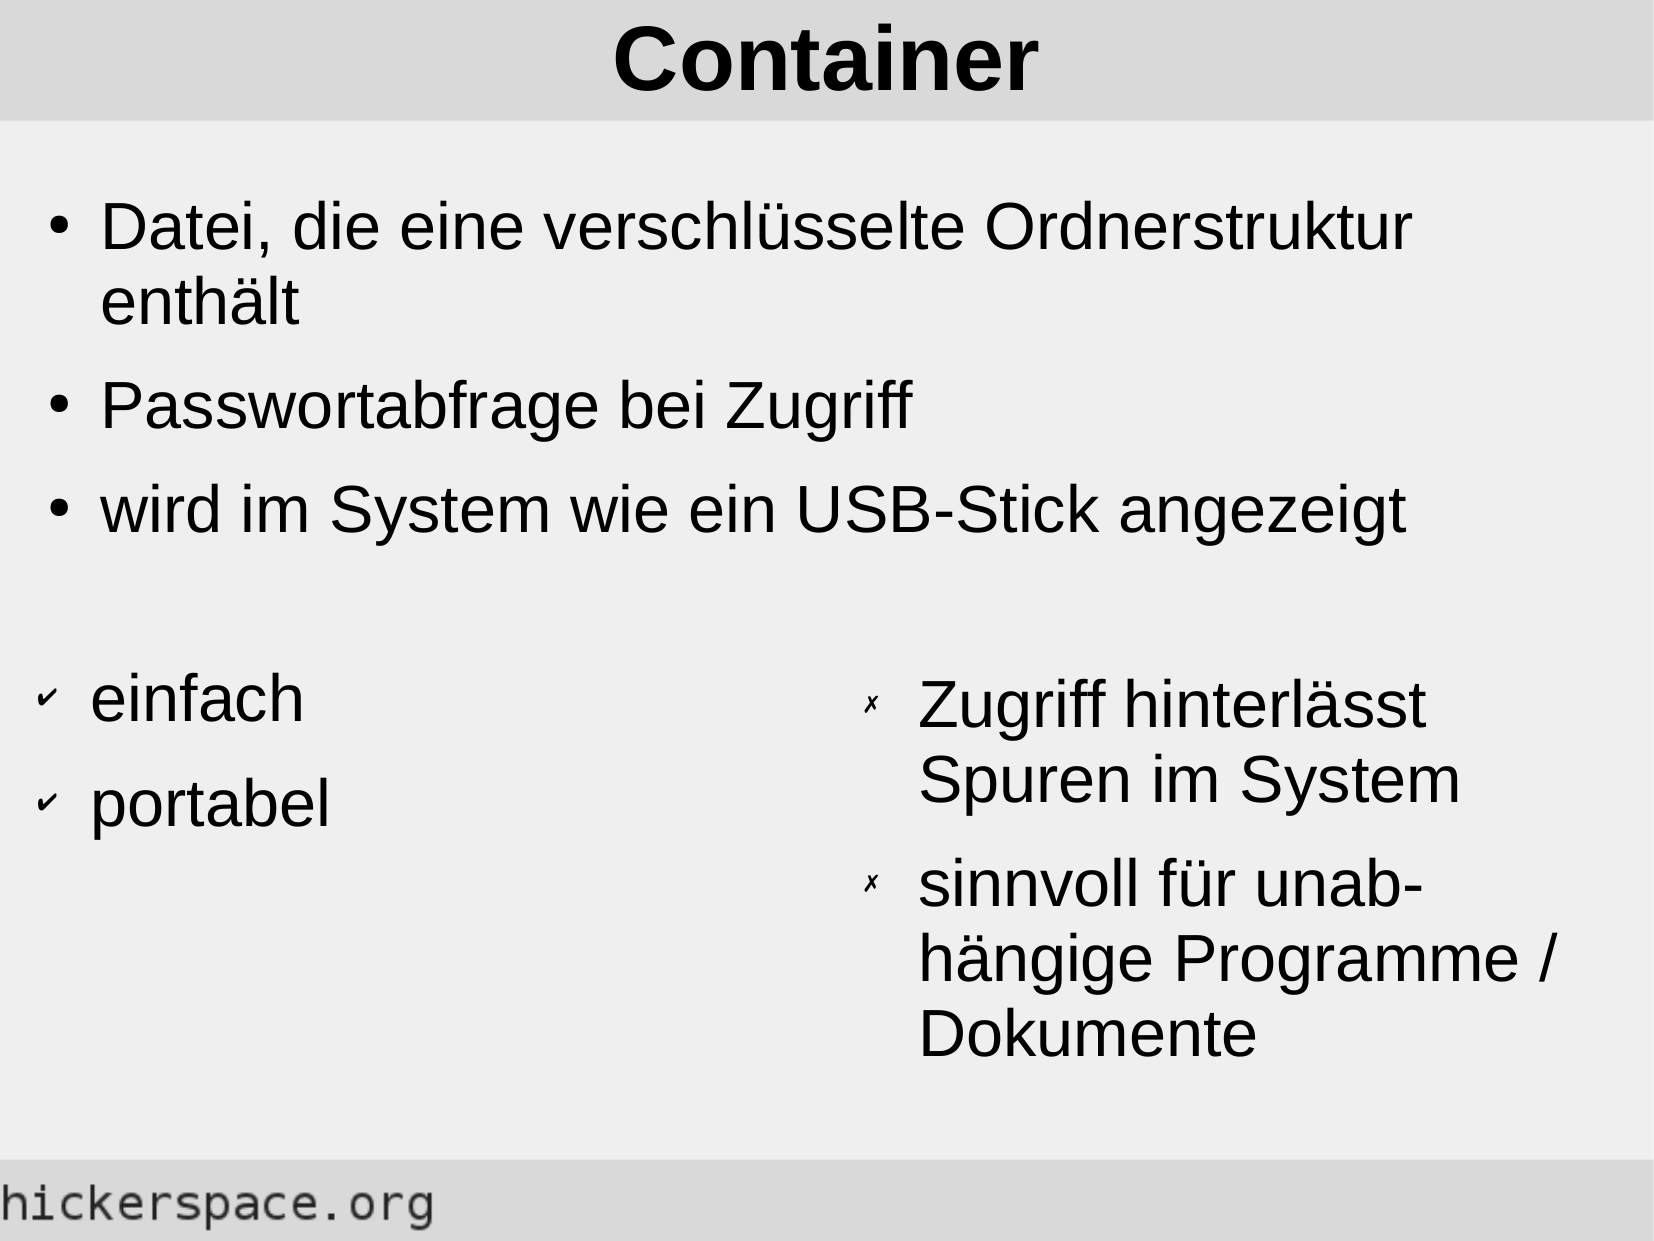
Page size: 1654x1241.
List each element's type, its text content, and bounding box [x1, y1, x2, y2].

list Datei, die eine verschlüsselte Ordnerstruktur enthält Passwortabfrage bei Zugriff wird im System wie ein USB-Stick angezeigt [29, 188, 1595, 565]
picture [0, 119, 1654, 1241]
list Zugriff hinterlässt Spuren im System sinnvoll für unab-hängige Programme / Dokumente [847, 667, 1625, 1140]
title Container [0, 0, 1654, 119]
list einfach portabel [19, 661, 827, 1241]
